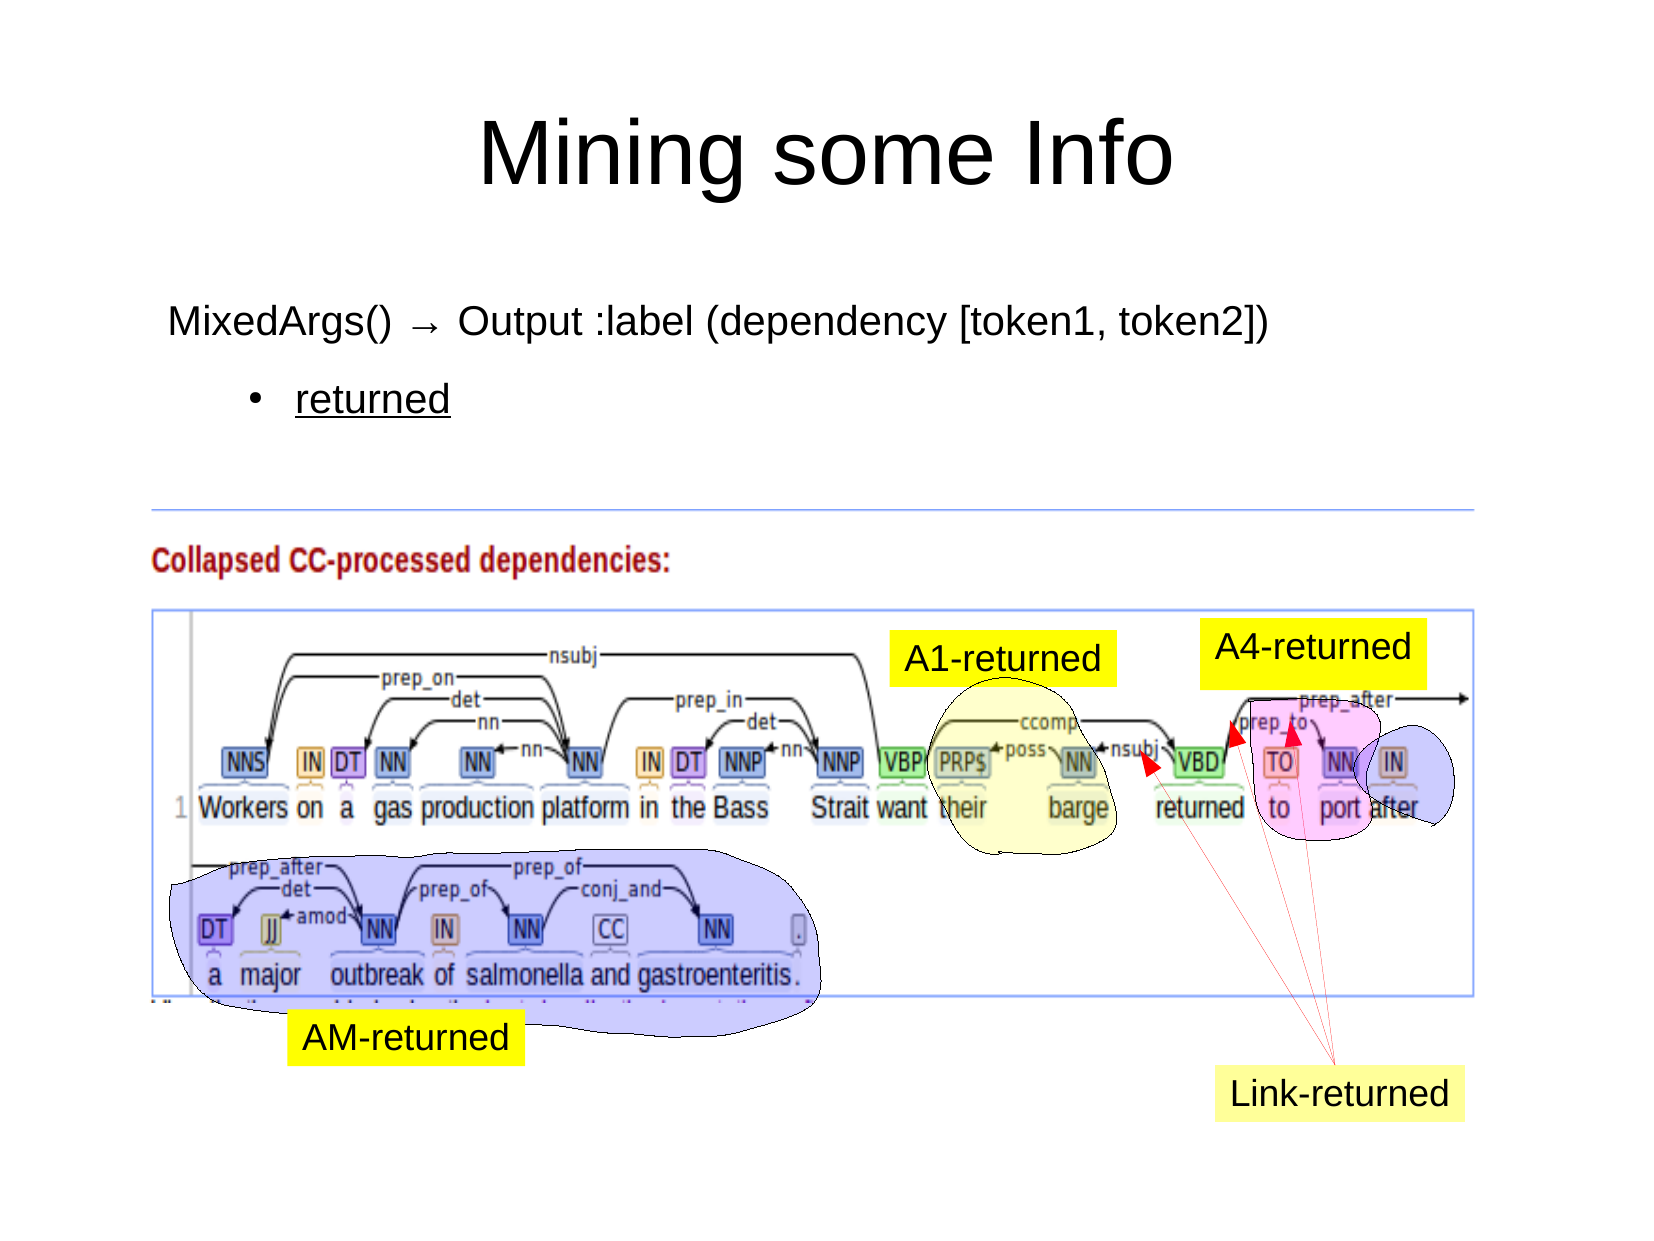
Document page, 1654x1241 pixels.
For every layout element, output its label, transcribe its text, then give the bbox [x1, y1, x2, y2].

list MixedArgs() → Output :label (dependency [token1, token2]) returned [82, 290, 1538, 1010]
text_box A1-returned [889, 630, 1117, 687]
text_box [927, 677, 1117, 855]
text_box A4-returned [1200, 618, 1428, 691]
list MixedArgs() → Output :label (dependency [token1, token2]) returned [806, 1003, 1300, 1010]
text_box [1248, 698, 1455, 841]
picture [135, 509, 1486, 1003]
picture [1260, 816, 1326, 1003]
text_box [169, 849, 822, 1038]
text_box AM-returned [287, 1009, 526, 1067]
title Mining some Info [82, 49, 1571, 257]
text_box Link-returned [1215, 1065, 1465, 1122]
